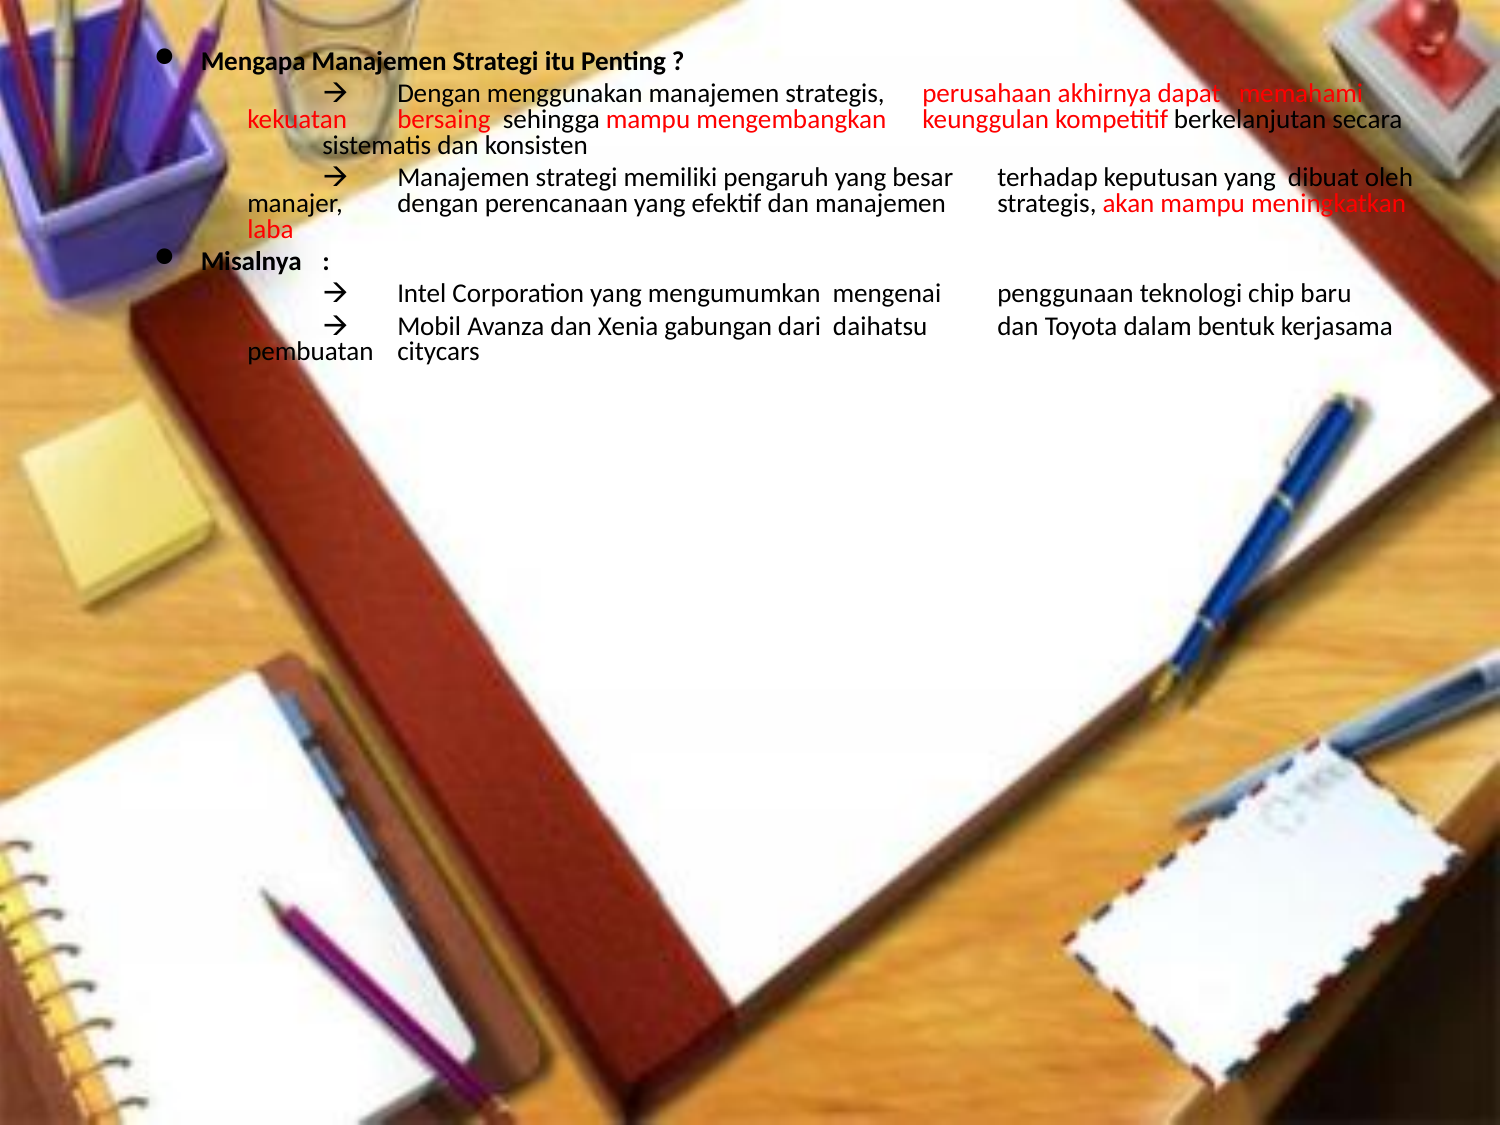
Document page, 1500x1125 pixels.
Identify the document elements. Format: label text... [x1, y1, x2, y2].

list Mengapa Manajemen Strategi itu Penting ?  Dengan menggunakan manajemen strategis, perusahaan akhirnya dapat memahami kekuatan bersaing sehingga mampu mengembangkan keunggulan kompetitif berkelanjutan secara sistematis dan konsisten  Manajemen strategi memiliki pengaruh yang besar terhadap keputusan yang dibuat oleh manajer, dengan perencanaan yang efektif dan manajemen strategis, akan mampu meningkatkan laba Misalnya :  Intel Corporation yang mengumumkan mengenai penggunaan teknologi chip baru  Mobil Avanza dan Xenia gabungan dari daihatsu dan Toyota dalam bentuk kerjasama pembuatan citycars [112, 42, 1436, 1047]
